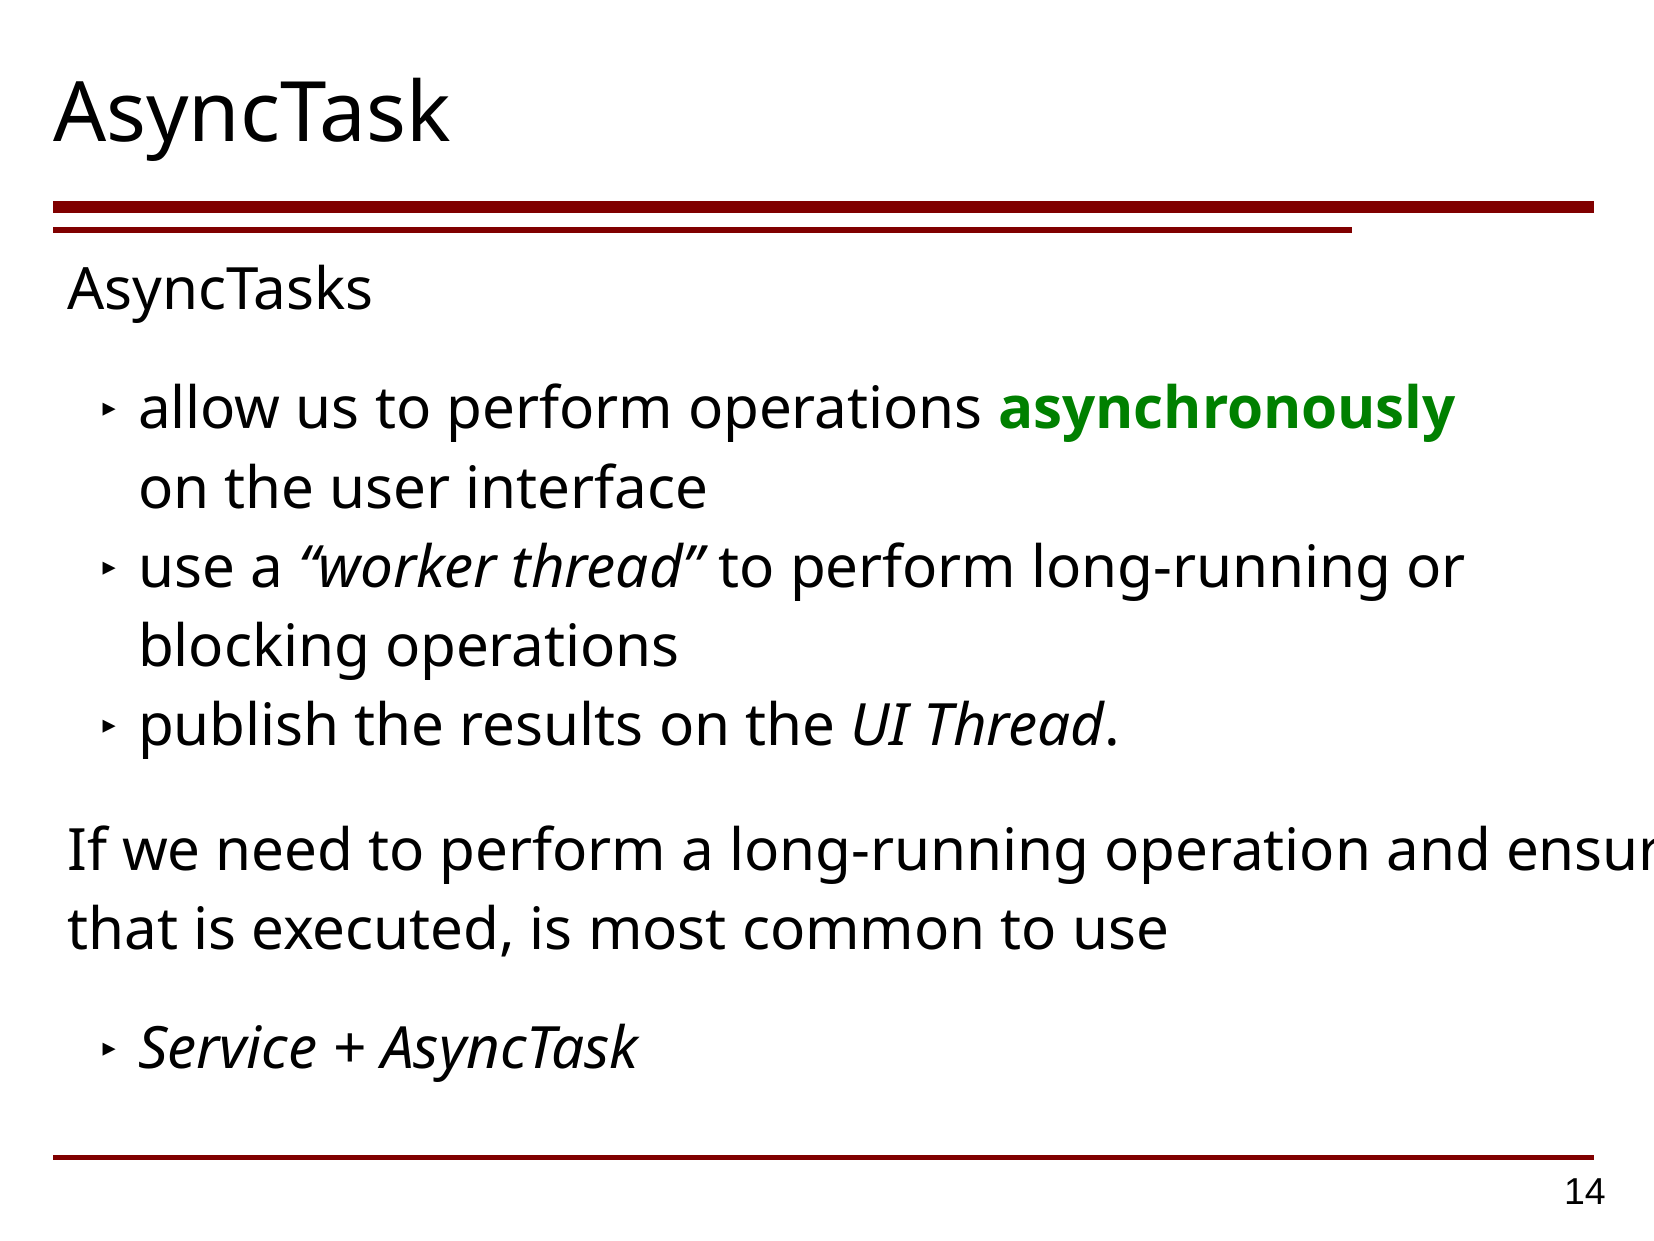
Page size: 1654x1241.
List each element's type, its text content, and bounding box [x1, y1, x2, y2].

text_box <number> [35, 1163, 1654, 1221]
text_box AsyncTasks allow us to perform operations asynchronously on the user interface use a “worker thread” to perform long-running or blocking operations publish the results on the UI Thread. If we need to perform a long-running operation and ensure that is executed, is most common to use Service + AsyncTask [52, 240, 1607, 1152]
subtitle AsyncTask [53, 48, 1542, 172]
